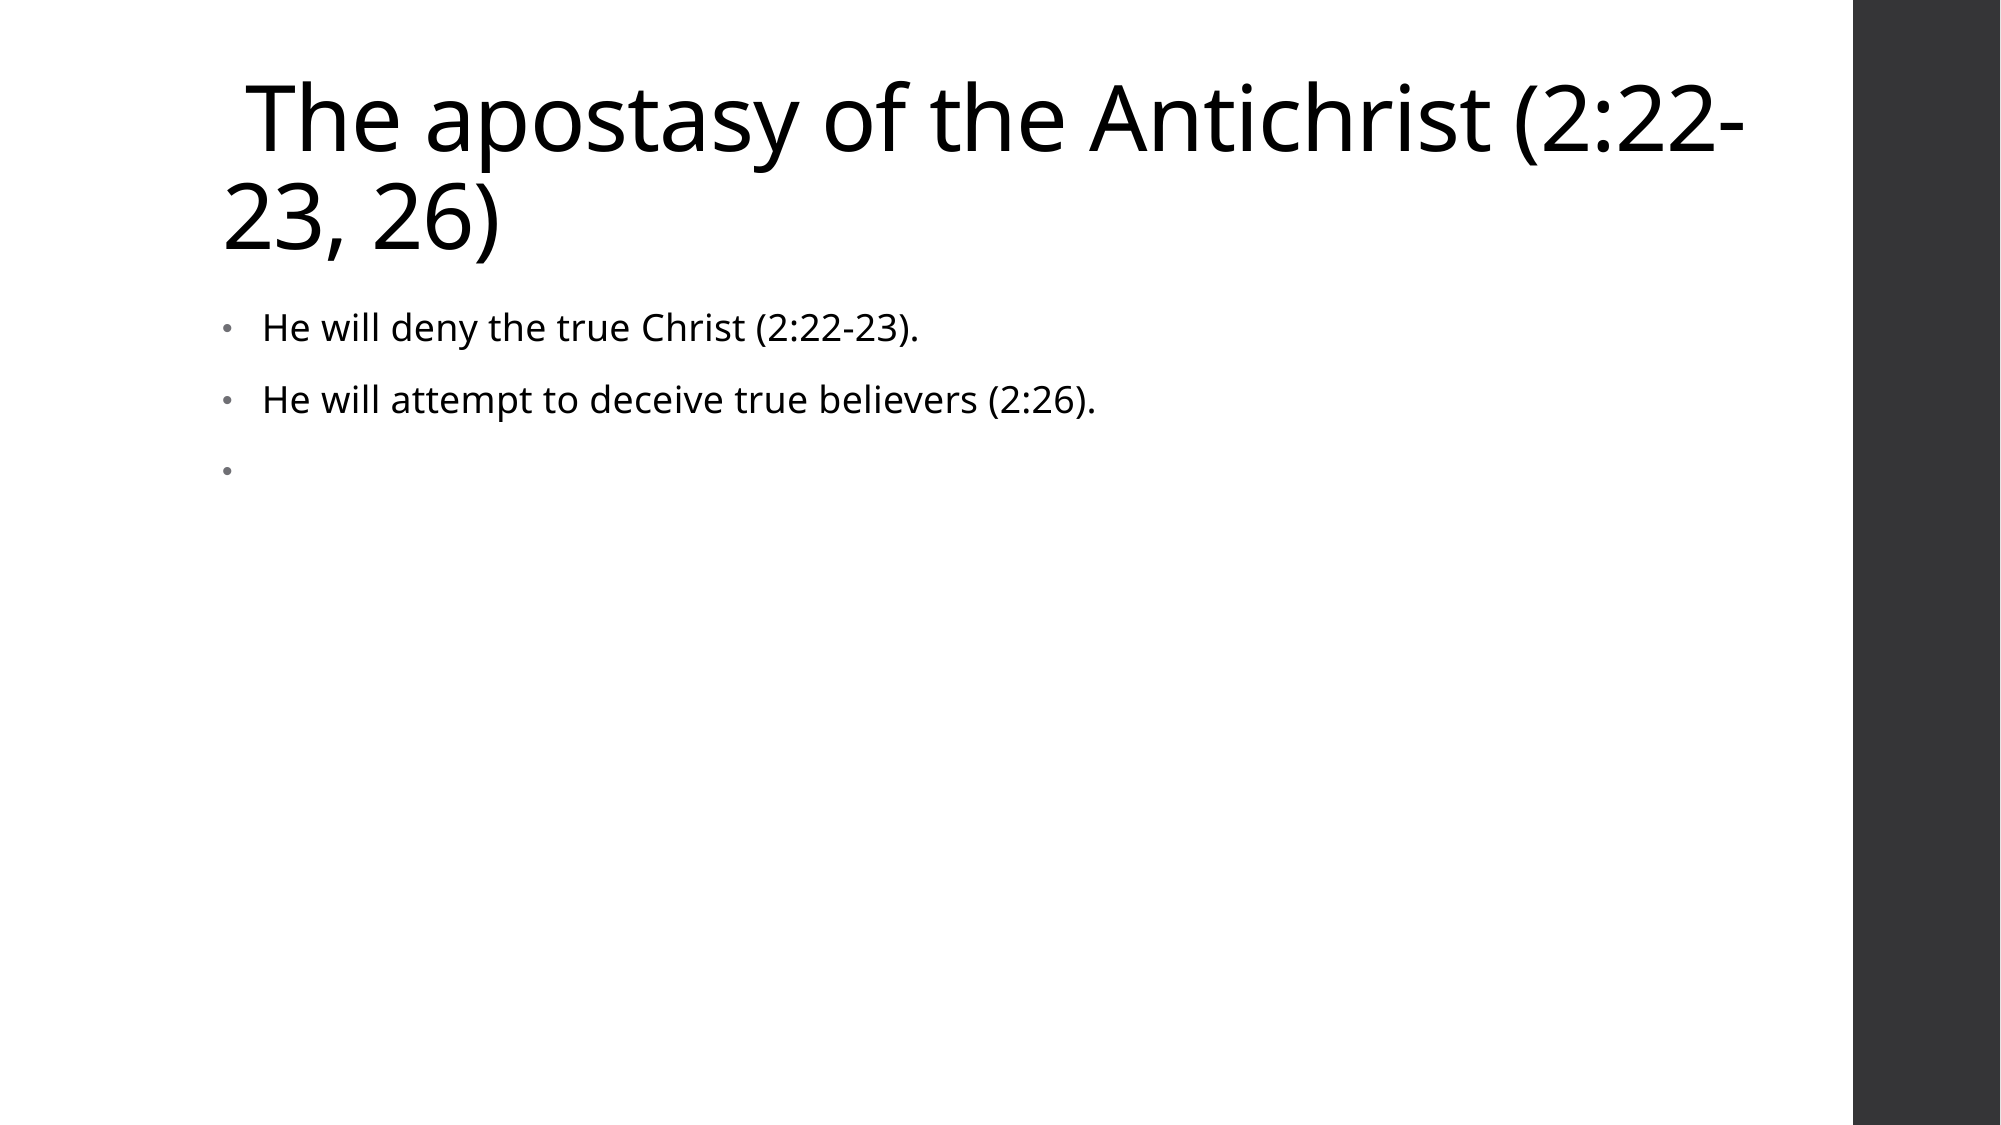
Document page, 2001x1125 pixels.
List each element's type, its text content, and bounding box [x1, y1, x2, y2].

list He will deny the true Christ (2:22-23). He will attempt to deceive true believers (2:26). [206, 299, 1617, 1014]
title The apostasy of the Antichrist (2:22-23, 26) [206, 60, 1797, 278]
